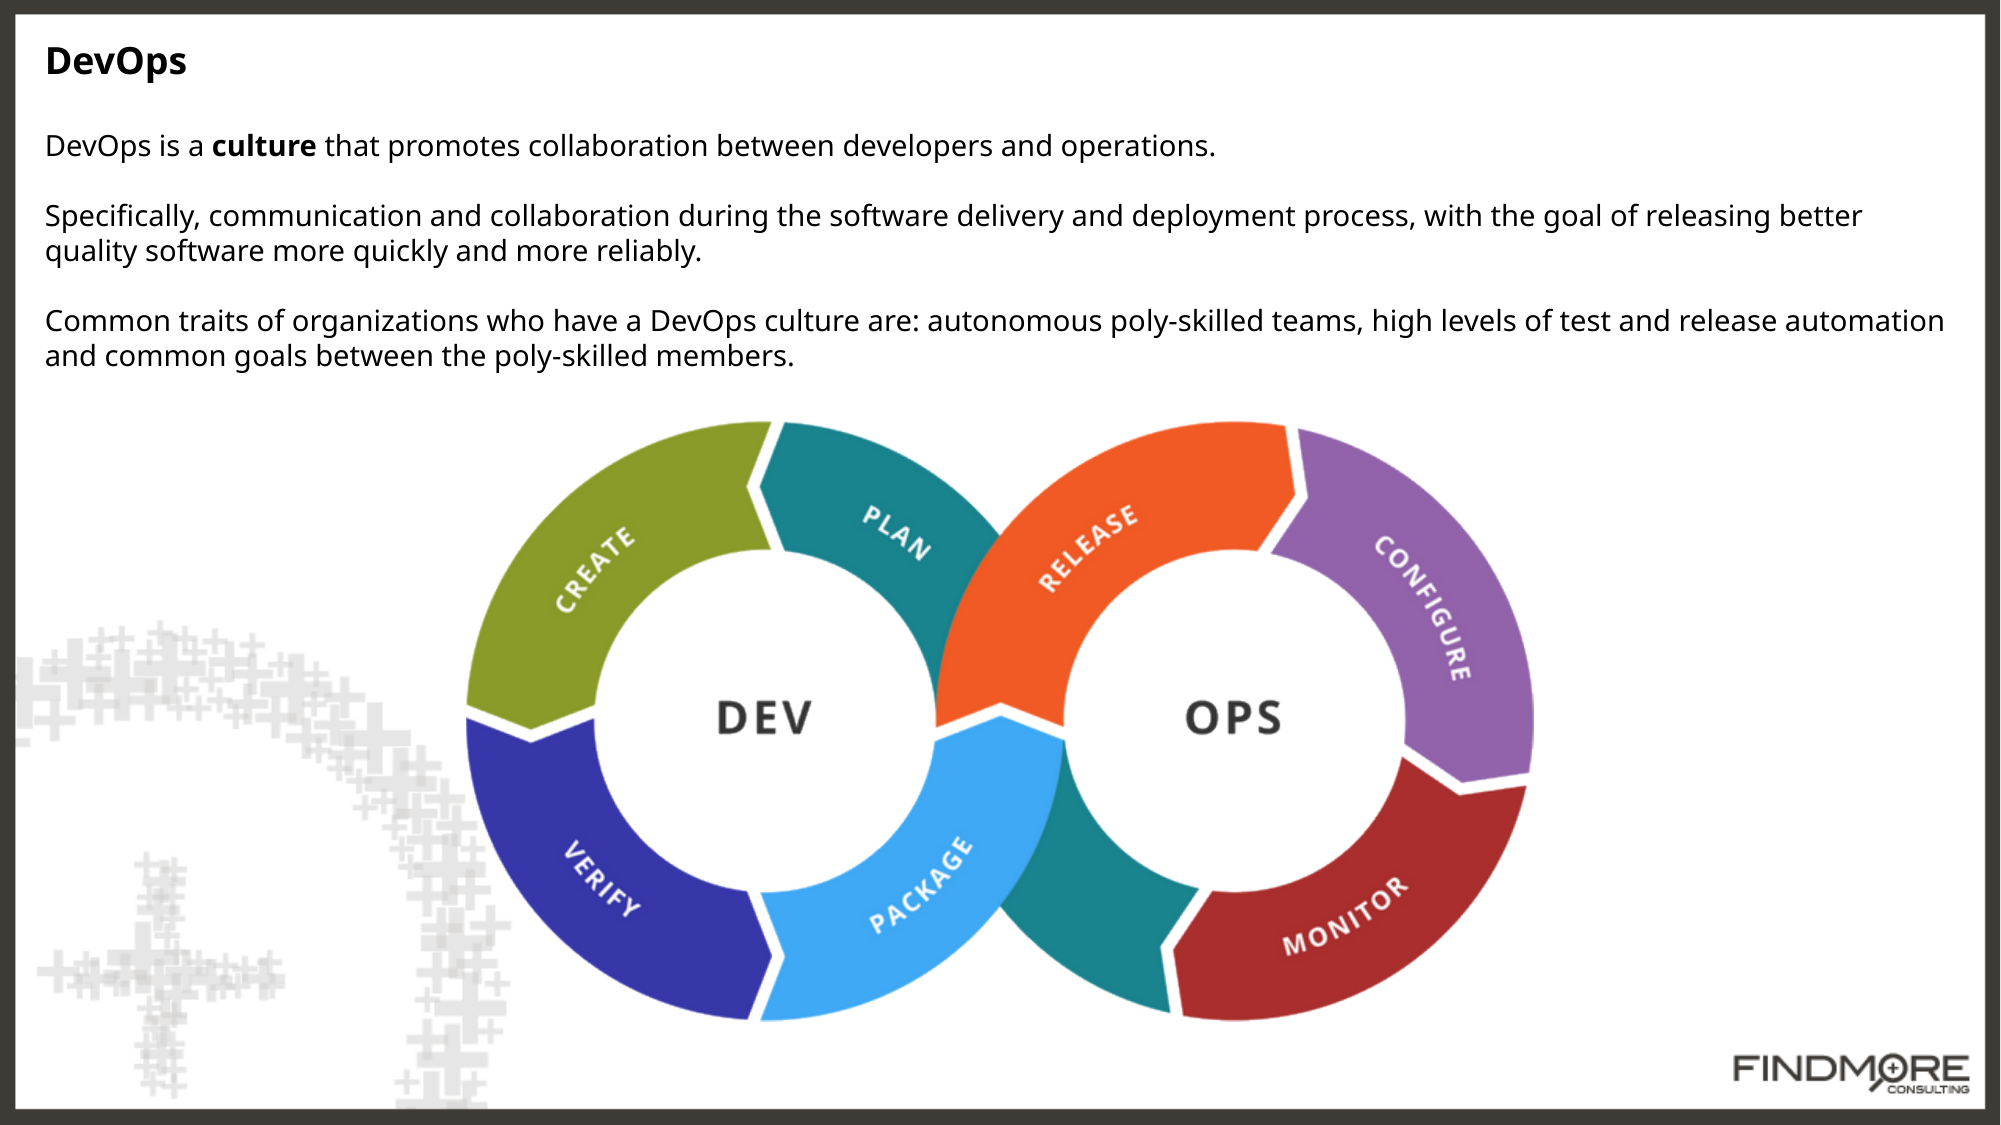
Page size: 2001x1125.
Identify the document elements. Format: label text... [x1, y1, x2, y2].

picture [0, 0, 2001, 1125]
text_box DevOps DevOps is a culture that promotes collaboration between developers and operations. Specifically, communication and collaboration during the software delivery and deployment process, with the goal of releasing better quality software more quickly and more reliably. Common traits of organizations who have a DevOps culture are: autonomous poly-skilled teams, high levels of test and release automation and common goals between the poly-skilled members. [29, 29, 1965, 1054]
